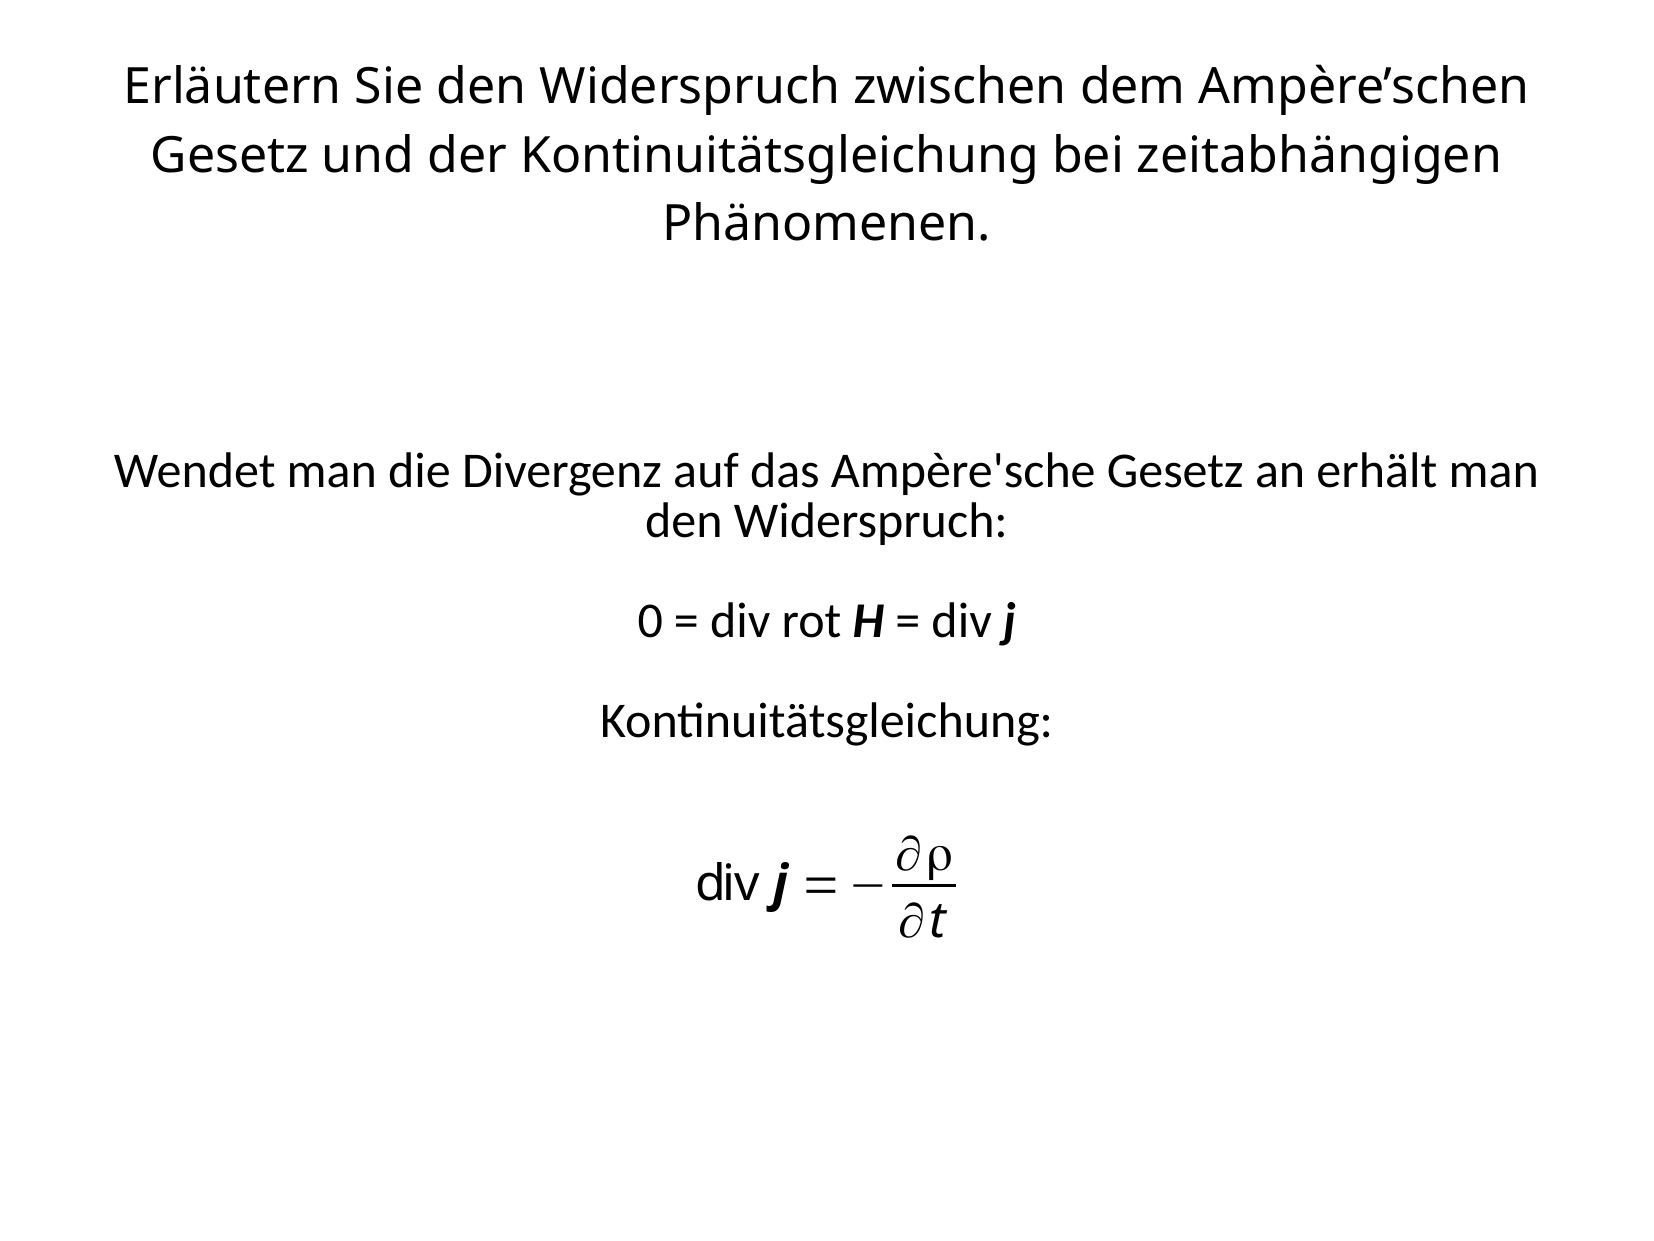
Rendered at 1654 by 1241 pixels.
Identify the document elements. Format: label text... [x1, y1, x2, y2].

subtitle Wendet man die Divergenz auf das Ampère'sche Gesetz an erhält man den Widerspruch: 0 = div rot H = div j Kontinuitätsgleichung: [82, 290, 1571, 1010]
title Erläutern Sie den Widerspruch zwischen dem Ampère’schen Gesetz und der Kontinuitätsgleichung bei zeitabhängigen Phänomenen. [82, 49, 1571, 257]
chart [689, 832, 965, 951]
